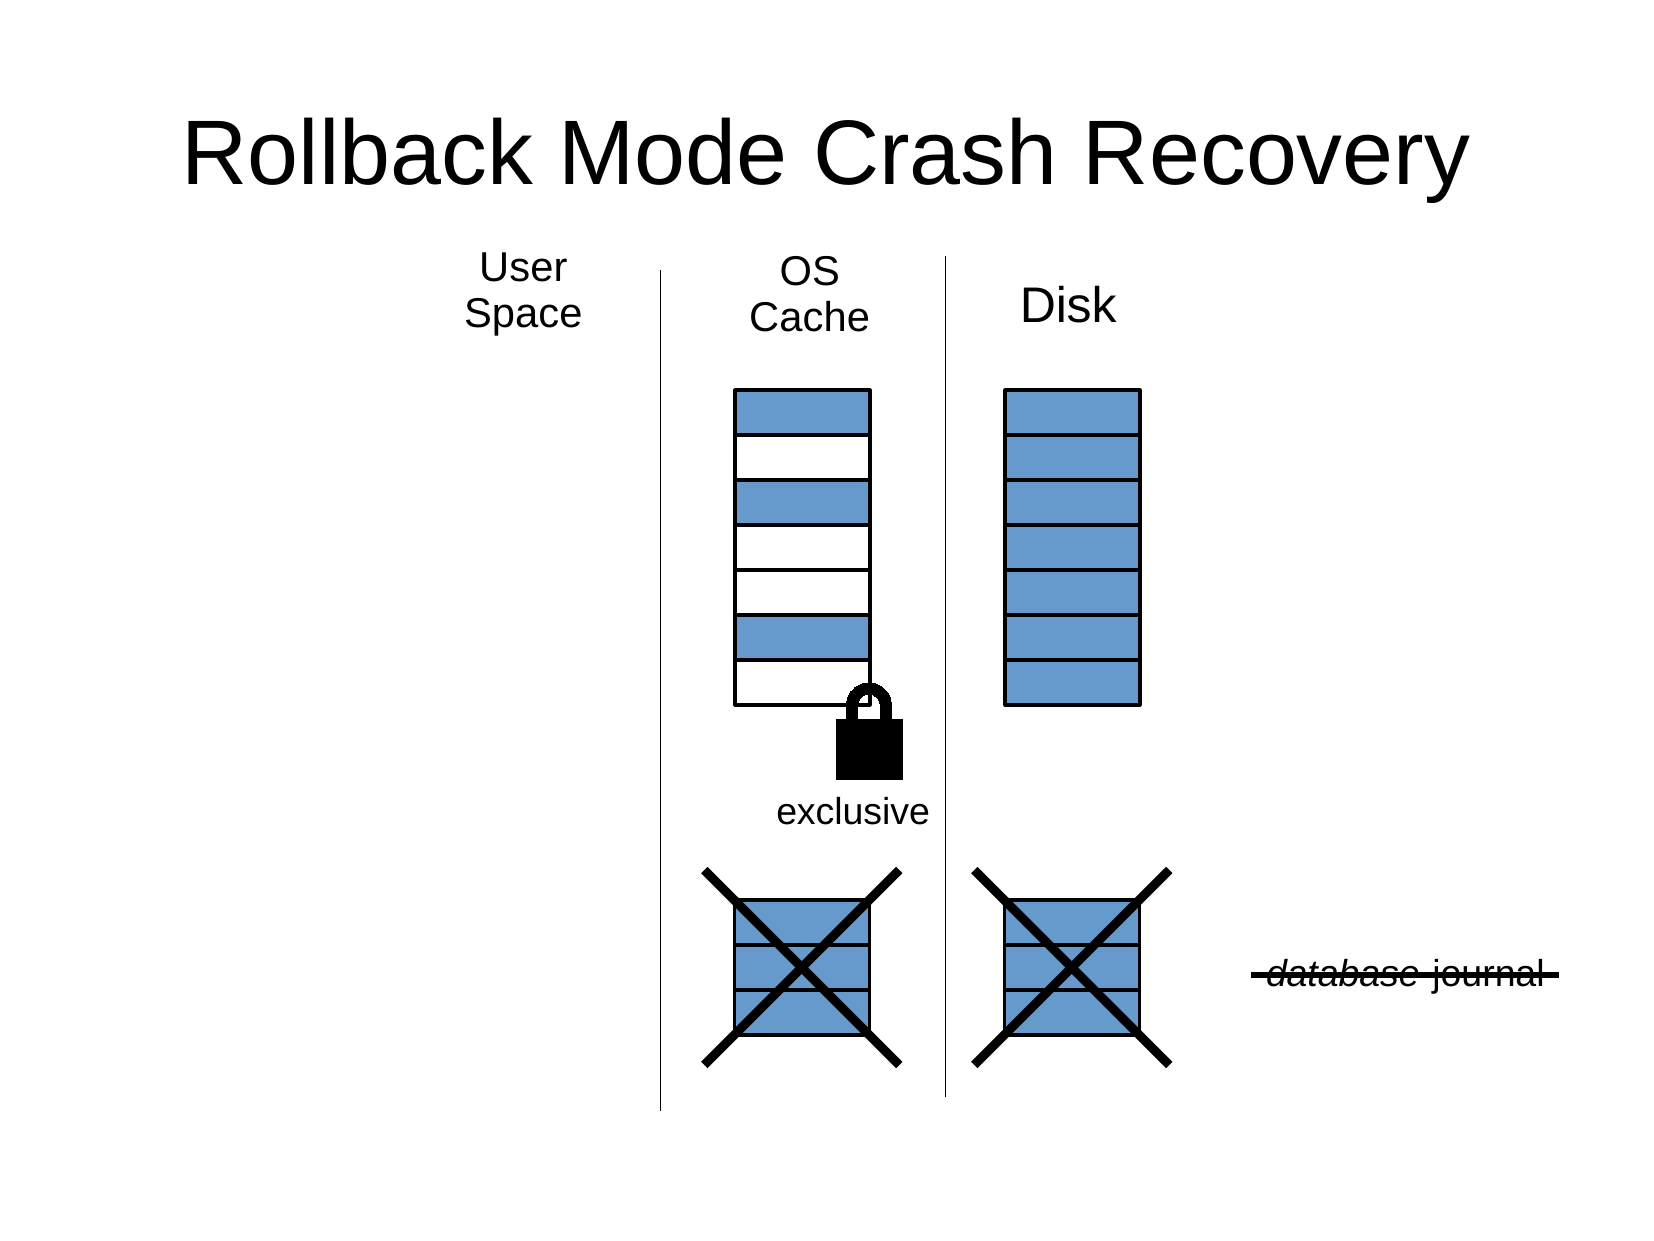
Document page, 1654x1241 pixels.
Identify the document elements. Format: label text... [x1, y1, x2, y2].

text_box database-journal [1251, 945, 1560, 1002]
text_box [1012, 900, 1131, 960]
text_box [735, 390, 903, 780]
text_box Disk [1005, 270, 1132, 342]
text_box [1011, 975, 1132, 1036]
title Rollback Mode Crash Recovery [82, 49, 1571, 257]
text_box [809, 907, 870, 1028]
text_box [1005, 390, 1141, 706]
text_box OS Cache [734, 240, 901, 349]
text_box [1004, 908, 1064, 1027]
text_box exclusive [761, 783, 946, 841]
text_box [734, 908, 794, 1027]
text_box [741, 975, 862, 1036]
text_box [742, 900, 861, 960]
text_box [1079, 907, 1140, 1028]
text_box User Space [449, 236, 616, 346]
